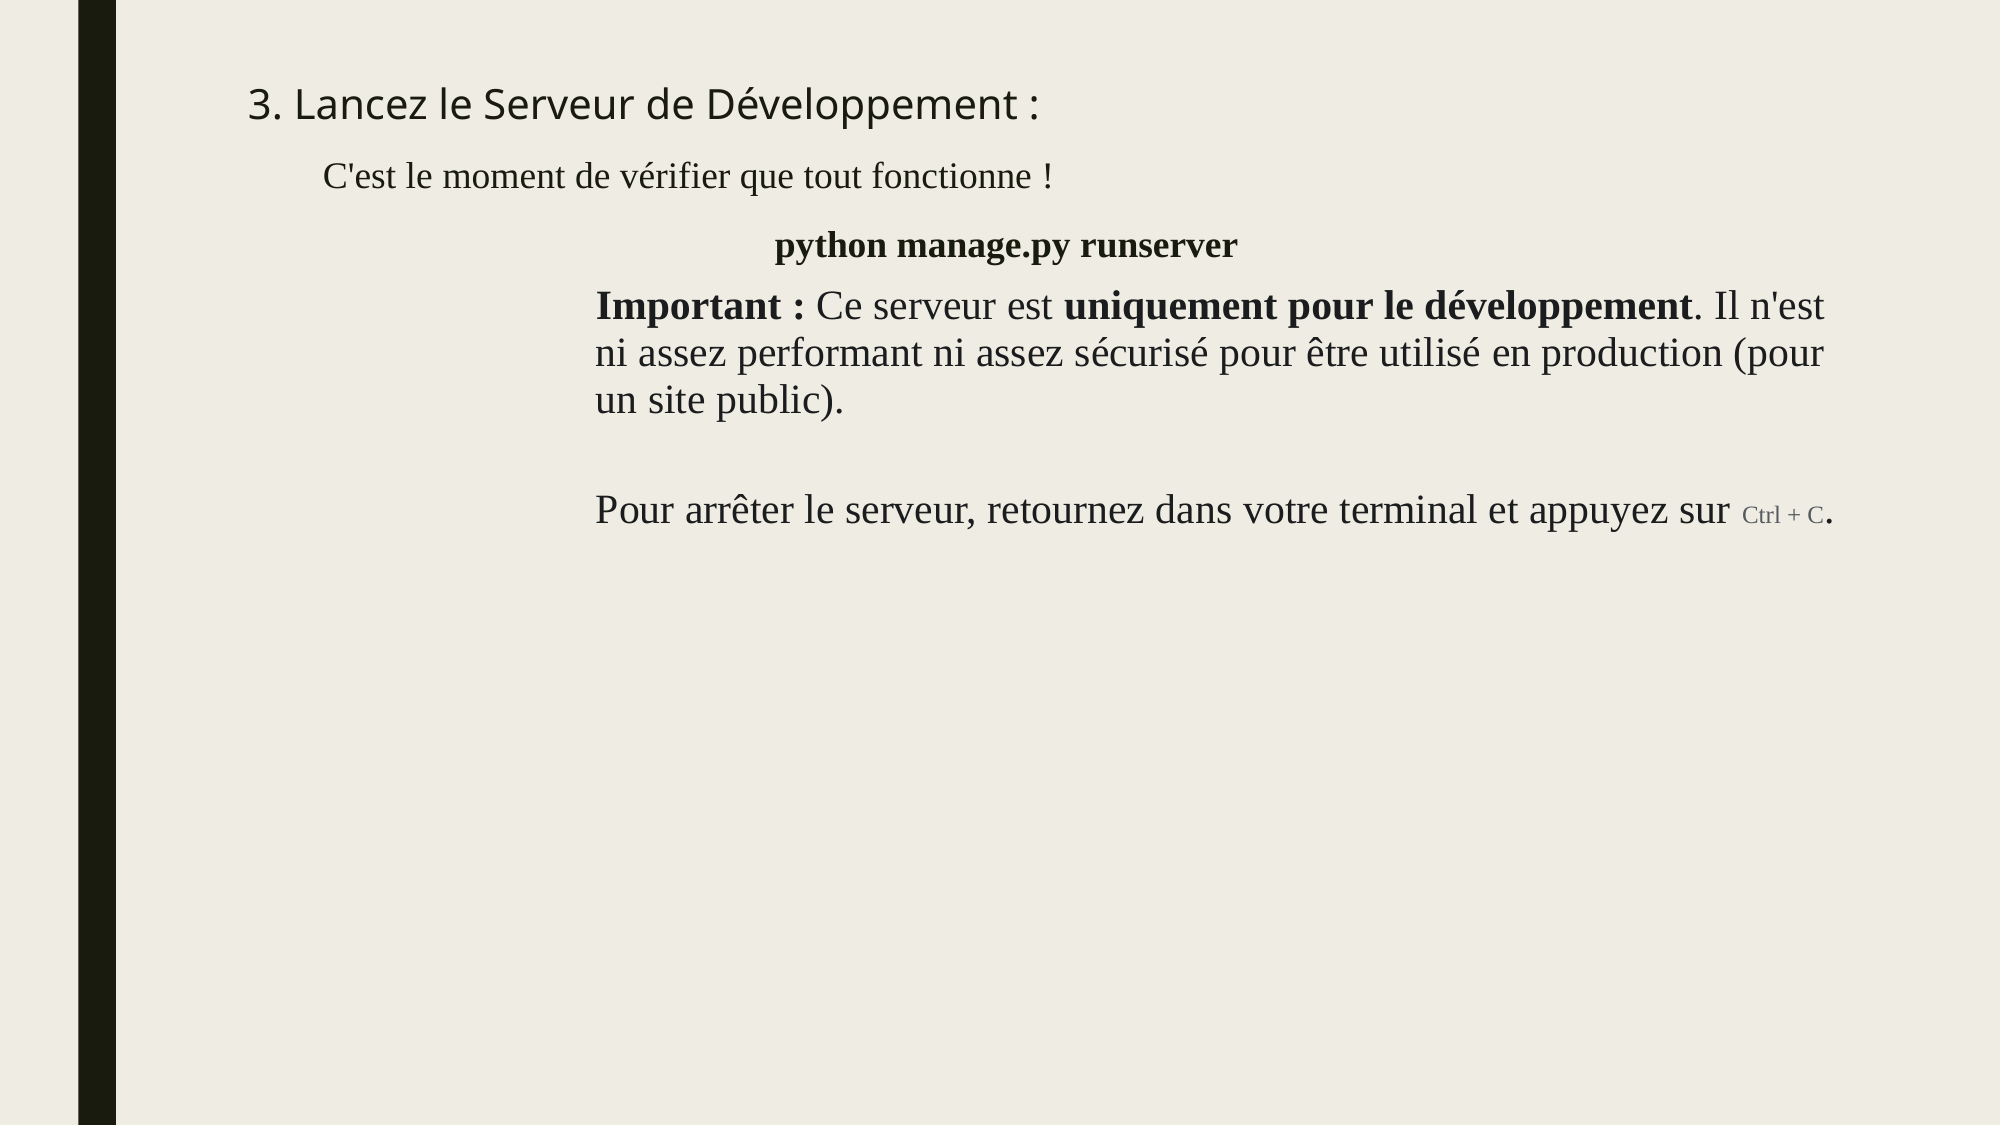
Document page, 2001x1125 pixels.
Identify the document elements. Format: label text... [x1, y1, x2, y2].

list 3. Lancez le Serveur de Développement : C'est le moment de vérifier que tout fonctionne ! python manage.py runserver Important : Ce serveur est uniquement pour le développement. Il n'est ni assez performant ni assez sécurisé pour être utilisé en production (pour un site public). Pour arrêter le serveur, retournez dans votre terminal et appuyez sur Ctrl + C. [232, 66, 1882, 1093]
